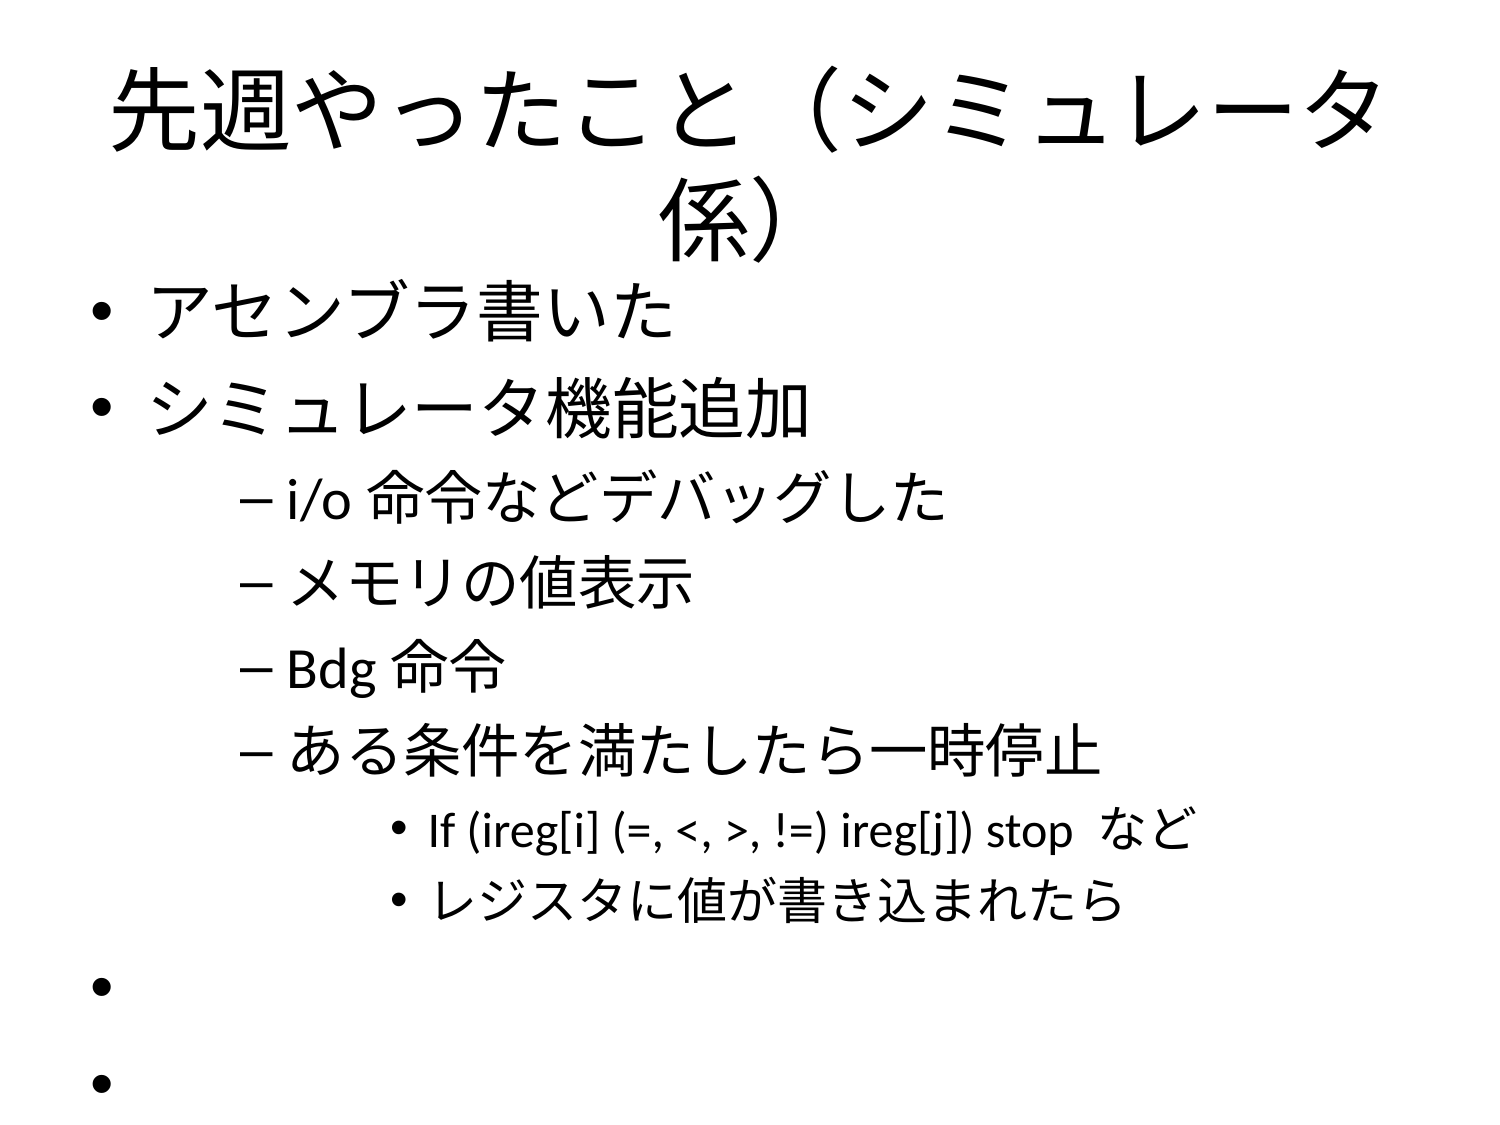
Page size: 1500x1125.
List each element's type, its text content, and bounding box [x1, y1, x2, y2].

title 先週やったこと（シミュレータ係） [75, 45, 1426, 233]
list アセンブラ書いた シミュレータ機能追加 i/o命令などデバッグした メモリの値表示 Bdg命令 ある条件を満たしたら一時停止 If (ireg[i] (=, <, >, !=) ireg[j]) stop など レジスタに値が書き込まれたら [75, 262, 1426, 1005]
